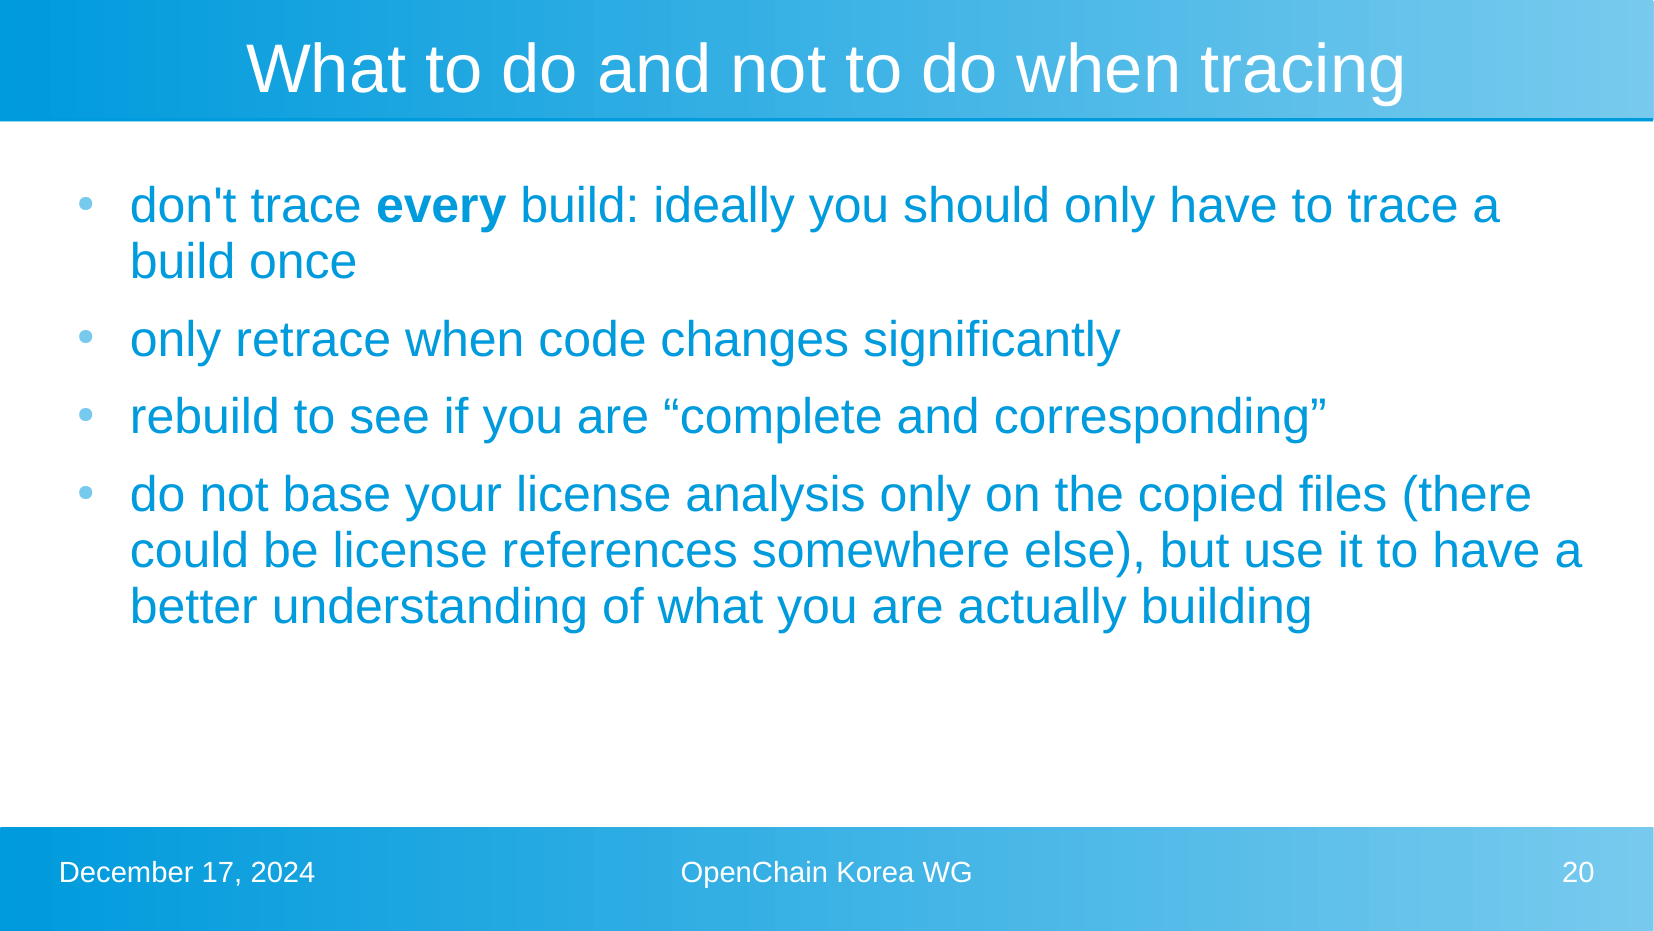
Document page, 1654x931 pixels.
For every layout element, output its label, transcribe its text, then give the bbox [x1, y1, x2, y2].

title What to do and not to do when tracing [59, 29, 1595, 108]
list don't trace every build: ideally you should only have to trace a build once only retrace when code changes significantly rebuild to see if you are “complete and corresponding” do not base your license analysis only on the copied files (there could be license references somewhere else), but use it to have a better understanding of what you are actually building [59, 177, 1595, 768]
